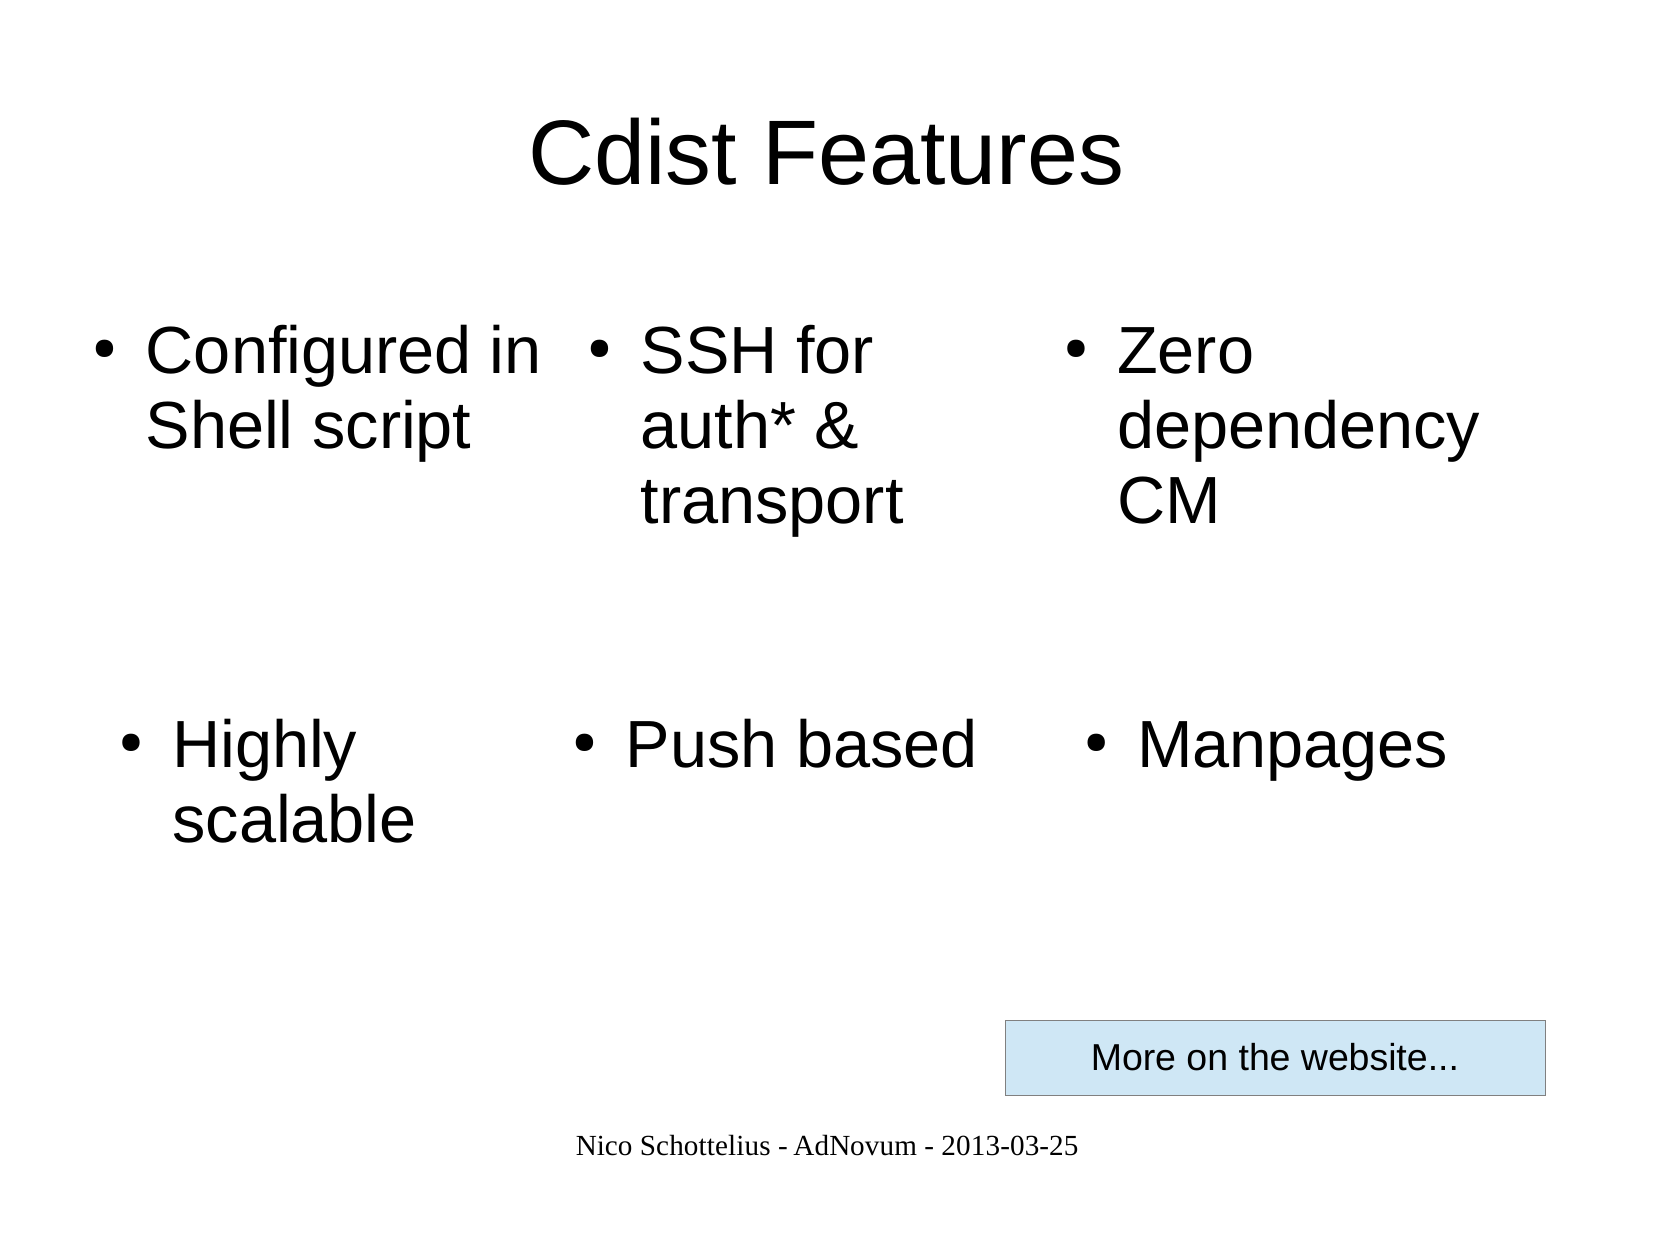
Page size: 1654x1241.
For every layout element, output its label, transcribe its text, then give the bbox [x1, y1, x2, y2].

title Cdist Features [82, 49, 1571, 257]
list SSH for auth* & transport [570, 313, 1039, 657]
text_box More on the website... [1005, 1020, 1546, 1096]
list Configured in Shell script [75, 313, 544, 657]
list Manpages [1066, 706, 1536, 1020]
list Push based [571, 706, 1024, 1051]
list Highly scalable [101, 706, 571, 1051]
list Zero dependency CM [1046, 313, 1516, 657]
